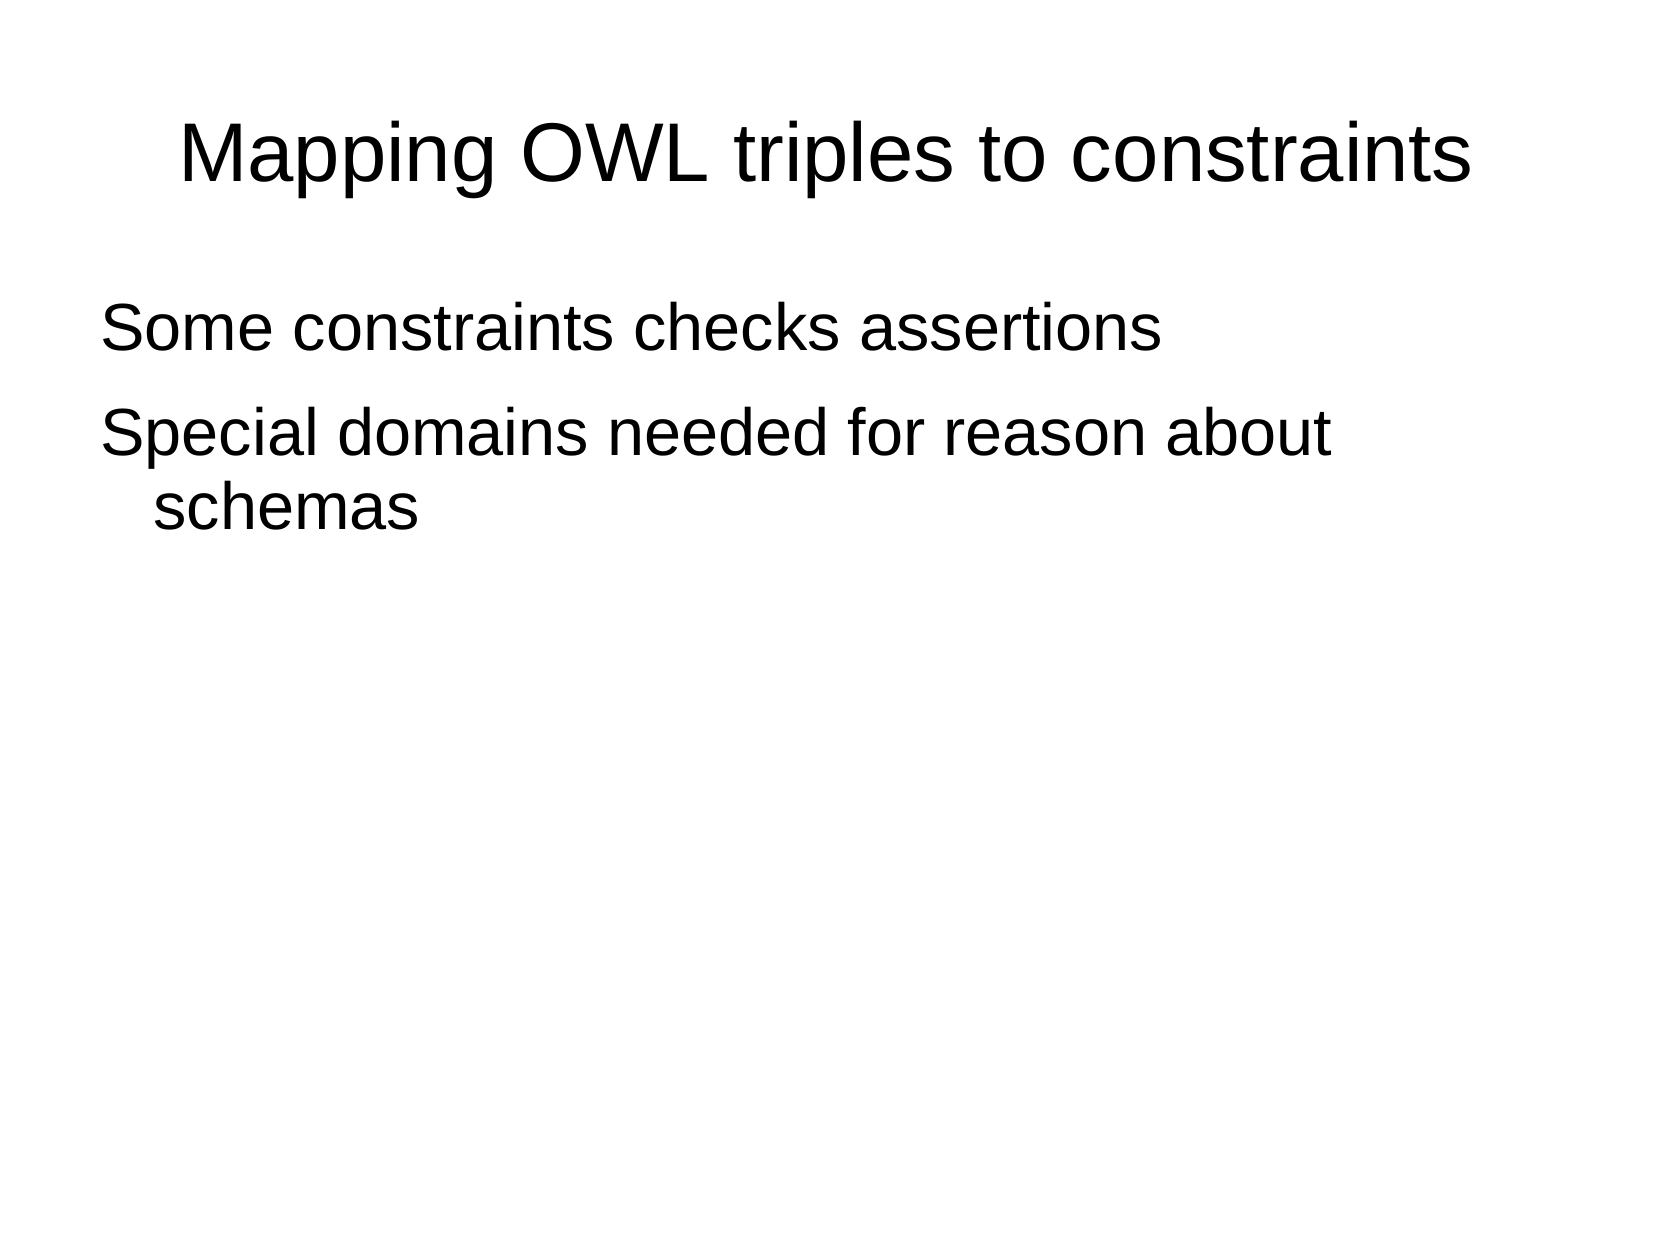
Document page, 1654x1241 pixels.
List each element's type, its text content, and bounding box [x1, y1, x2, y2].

list Some constraints checks assertions Special domains needed for reason about schemas [82, 290, 1571, 1109]
title Mapping OWL triples to constraints [82, 49, 1571, 257]
